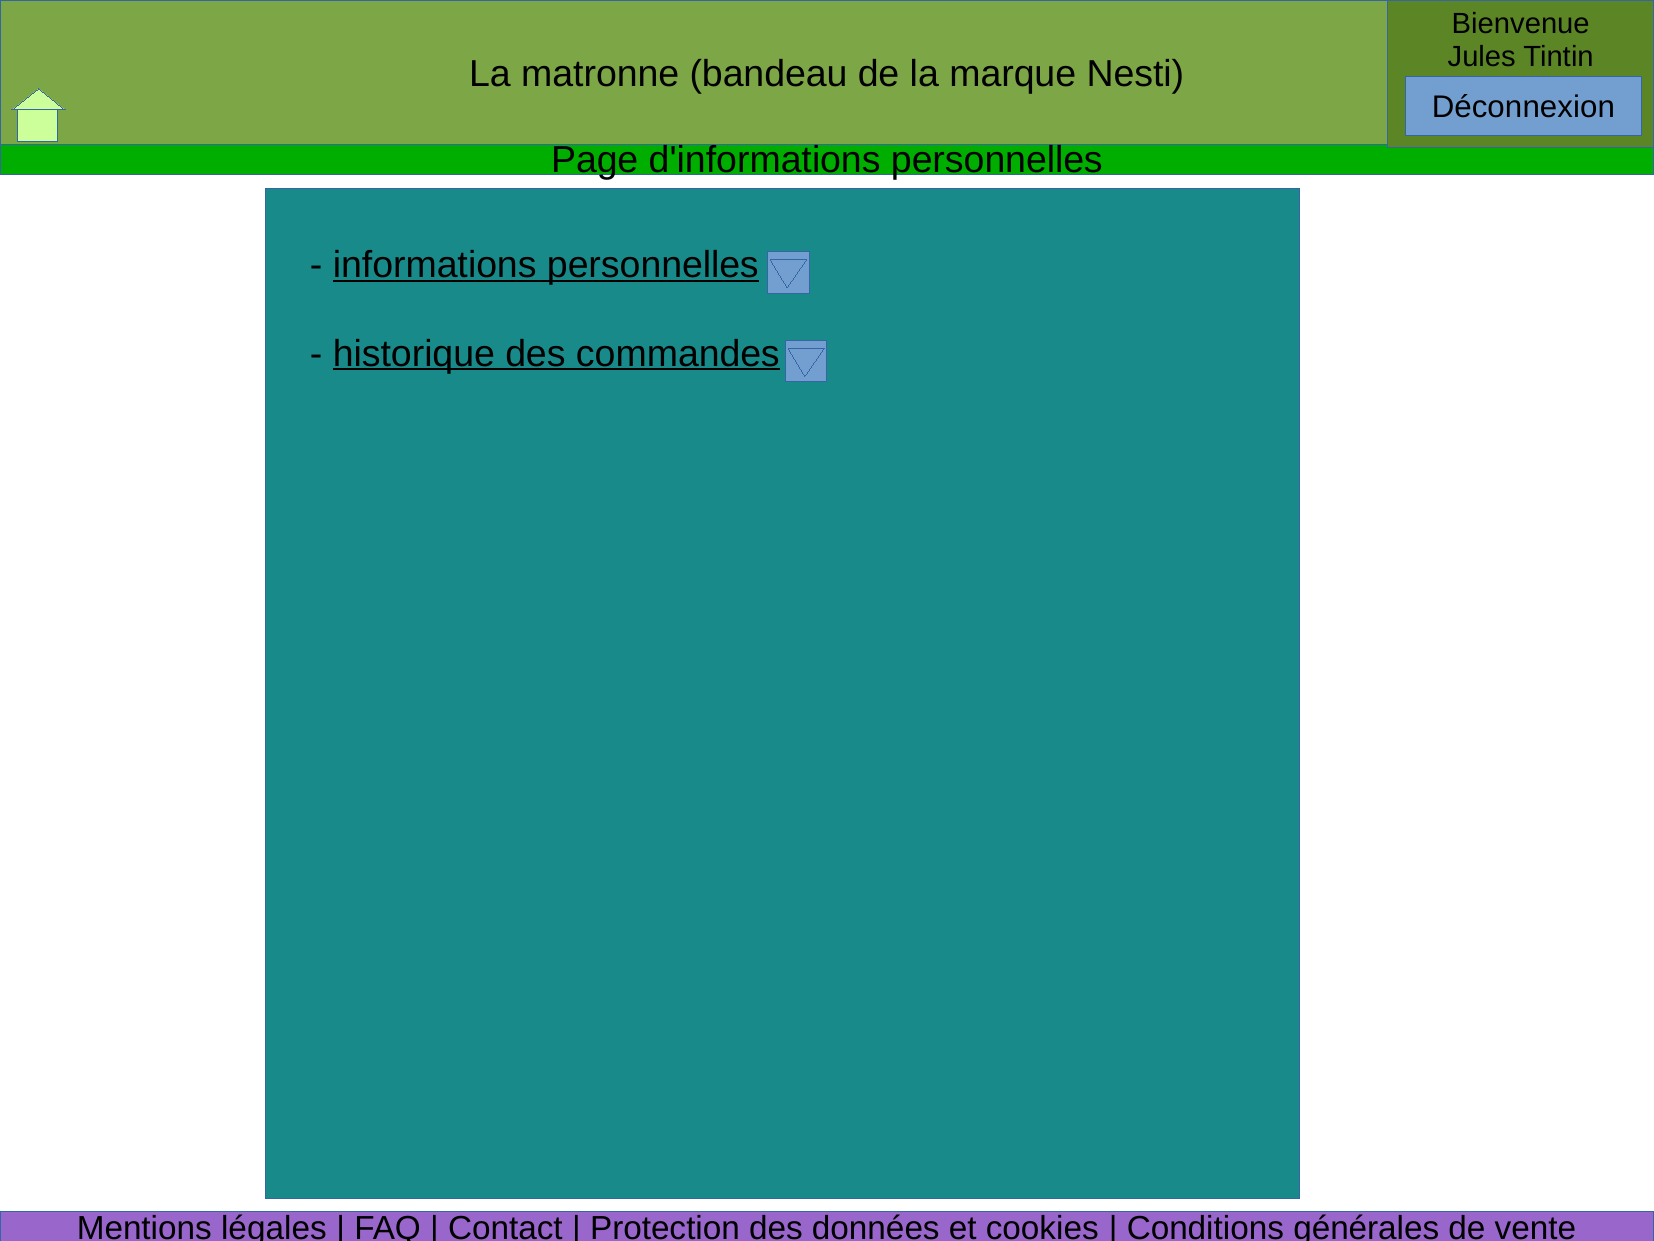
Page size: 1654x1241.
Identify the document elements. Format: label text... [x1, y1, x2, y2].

text_box Bienvenue Jules Tintin [1387, 0, 1654, 148]
text_box Mentions légales | FAQ | Contact | Protection des données et cookies | Conditions générales de vente [0, 1211, 1654, 1241]
text_box Déconnexion [1405, 76, 1642, 136]
text_box - informations personnelles [295, 236, 916, 324]
text_box Page d'informations personnelles [0, 144, 1654, 175]
text_box [236, 188, 1300, 1199]
text_box [11, 88, 66, 142]
text_box - historique des commandes [295, 324, 1004, 420]
text_box La matronne (bandeau de la marque Nesti) [0, 0, 1387, 144]
